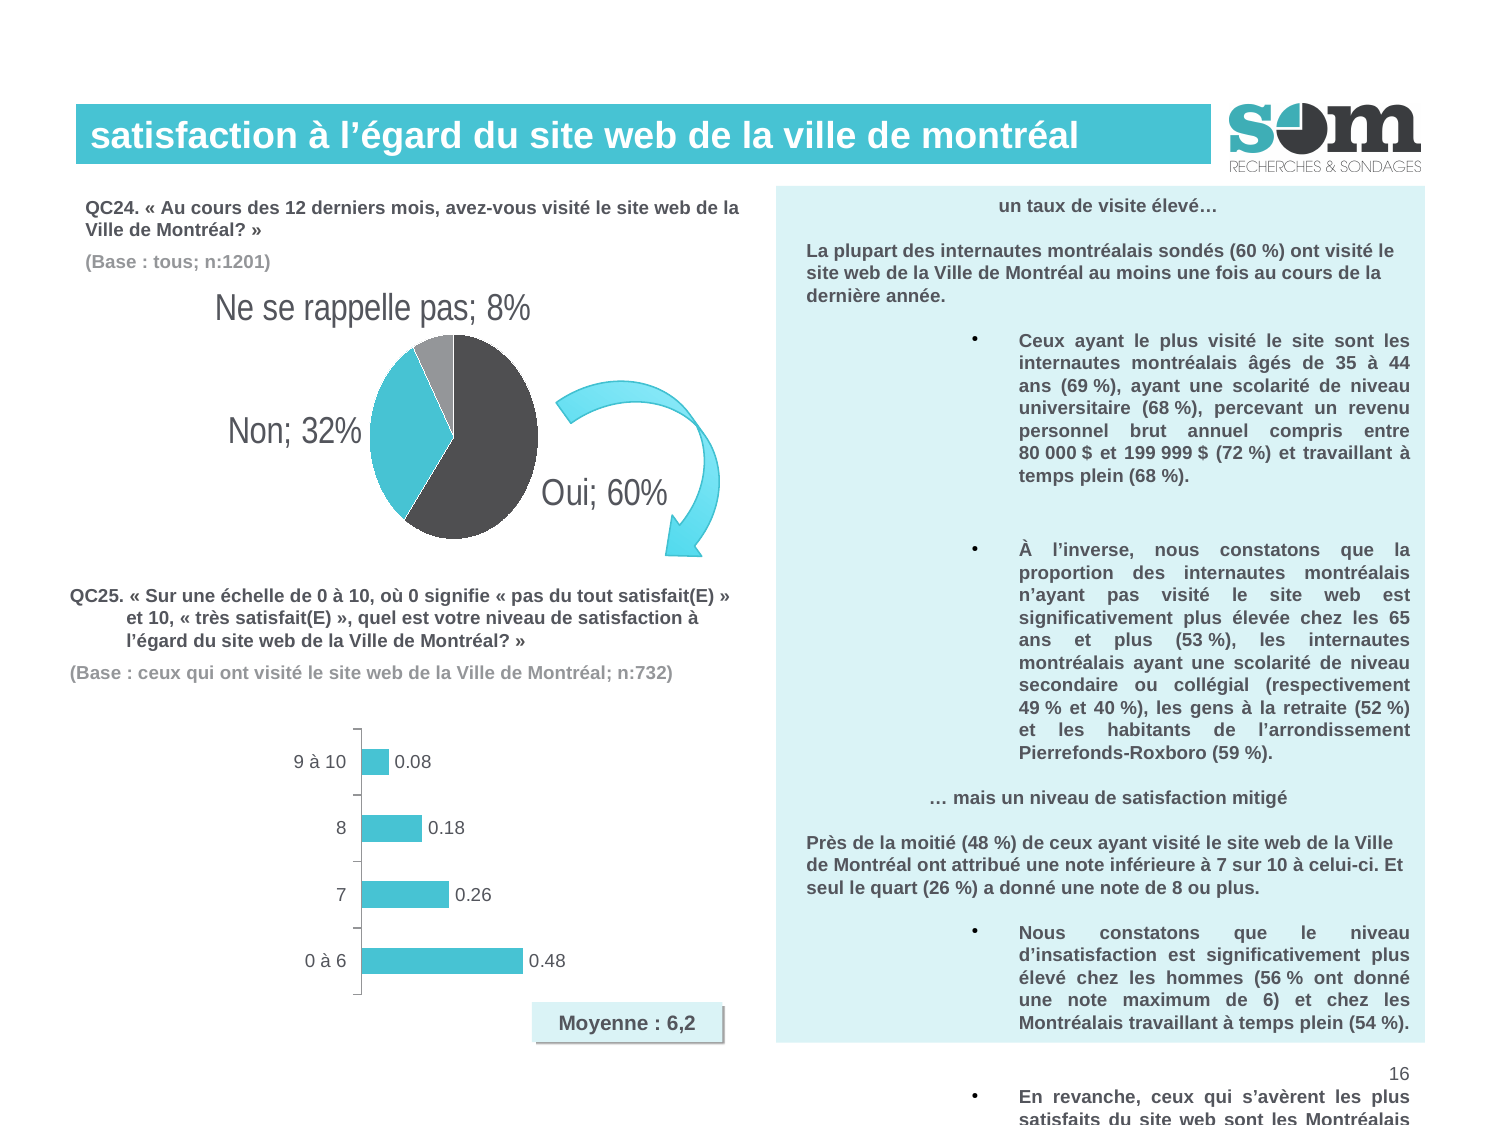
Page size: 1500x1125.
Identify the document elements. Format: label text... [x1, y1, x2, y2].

picture [1229, 103, 1421, 172]
list un taux de visite élevé… La plupart des internautes montréalais sondés (60 %) ont visité le site web de la Ville de Montréal au moins une fois au cours de la dernière année. Ceux ayant le plus visité le site sont les internautes montréalais âgés de 35 à 44 ans (69 %), ayant une scolarité de niveau universitaire (68 %), percevant un revenu personnel brut annuel compris entre 80 000 $ et 199 999 $ (72 %) et travaillant à temps plein (68 %). À l’inverse, nous constatons que la proportion des internautes montréalais n’ayant pas visité le site web est significativement plus élevée chez les 65 ans et plus (53 %), les internautes montréalais ayant une scolarité de niveau secondaire ou collégial (respectivement 49 % et 40 %), les gens à la retraite (52 %) et les habitants de l’arrondissement Pierrefonds-Roxboro (59 %). … mais un niveau de satisfaction mitigé Près de la moitié (48 %) de ceux ayant visité le site web de la Ville de Montréal ont attribué une note inférieure à 7 sur 10 à celui-ci. Et seul le quart (26 %) a donné une note de 8 ou plus. Nous constatons que le niveau d’insatisfaction est significativement plus élevé chez les hommes (56 % ont donné une note maximum de 6) et chez les Montréalais travaillant à temps plein (54 %). En revanche, ceux qui s’avèrent les plus satisfaits du site web sont les Montréalais ayant une scolarité de niveau secondaire (17 % ont donné une note de 9 ou 10) et les étudiants (28 %). [776, 185, 1425, 1043]
title satisfaction à l’égard du site web de la ville de montréal [75, 103, 1212, 165]
chart [115, 284, 684, 577]
text_box QC25. « Sur une échelle de 0 à 10, où 0 signifie « pas du tout satisfait(E) » et 10, « très satisfait(E) », quel est votre niveau de satisfaction à l’égard du site web de la Ville de Montréal? » (Base : ceux qui ont visité le site web de la Ville de Montréal; n:732) [54, 576, 756, 716]
text_box [556, 381, 720, 557]
list QC24. « Au cours des 12 derniers mois, avez-vous visité le site web de la Ville de Montréal? » (Base : tous; n:1201) [54, 188, 756, 298]
slide_number <numéro> [1074, 1042, 1425, 1103]
chart [169, 716, 671, 1022]
text_box Moyenne : 6,2 [531, 1002, 723, 1043]
